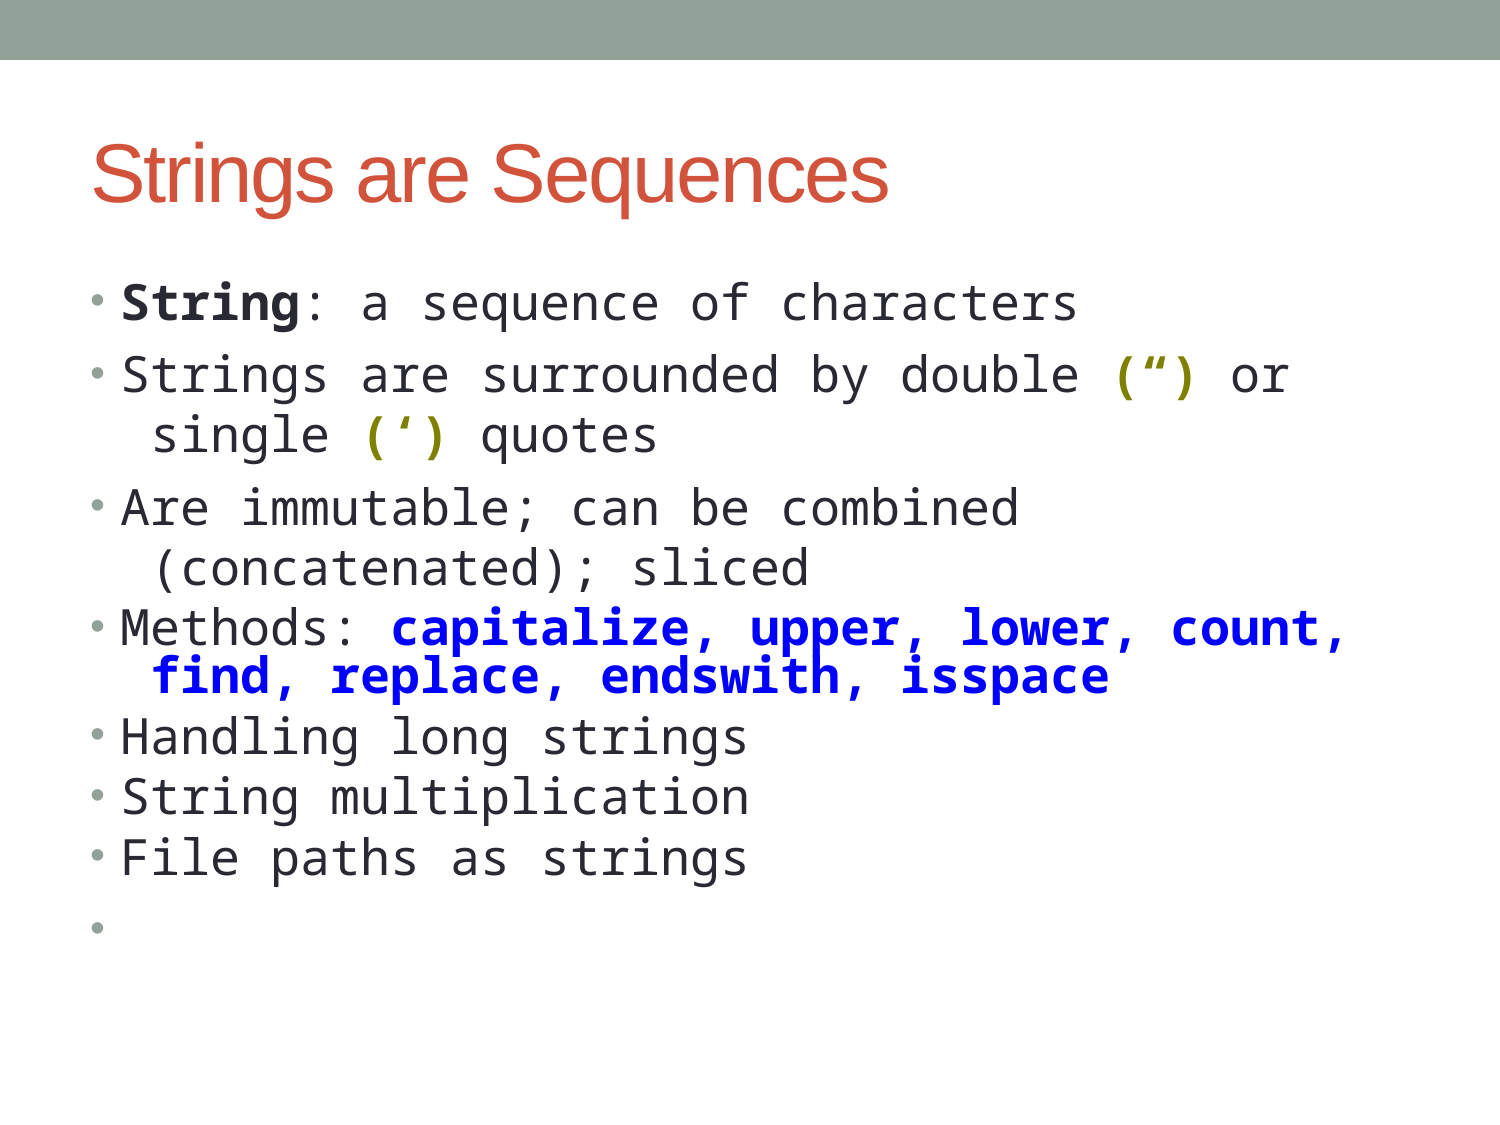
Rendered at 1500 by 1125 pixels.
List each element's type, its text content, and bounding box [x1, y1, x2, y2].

list String: a sequence of characters Strings are surrounded by double (“) or single (‘) quotes Are immutable; can be combined (concatenated); sliced Methods: capitalize, upper, lower, count, find, replace, endswith, isspace Handling long strings String multiplication File paths as strings [75, 262, 1426, 1063]
title Strings are Sequences [75, 87, 1426, 251]
